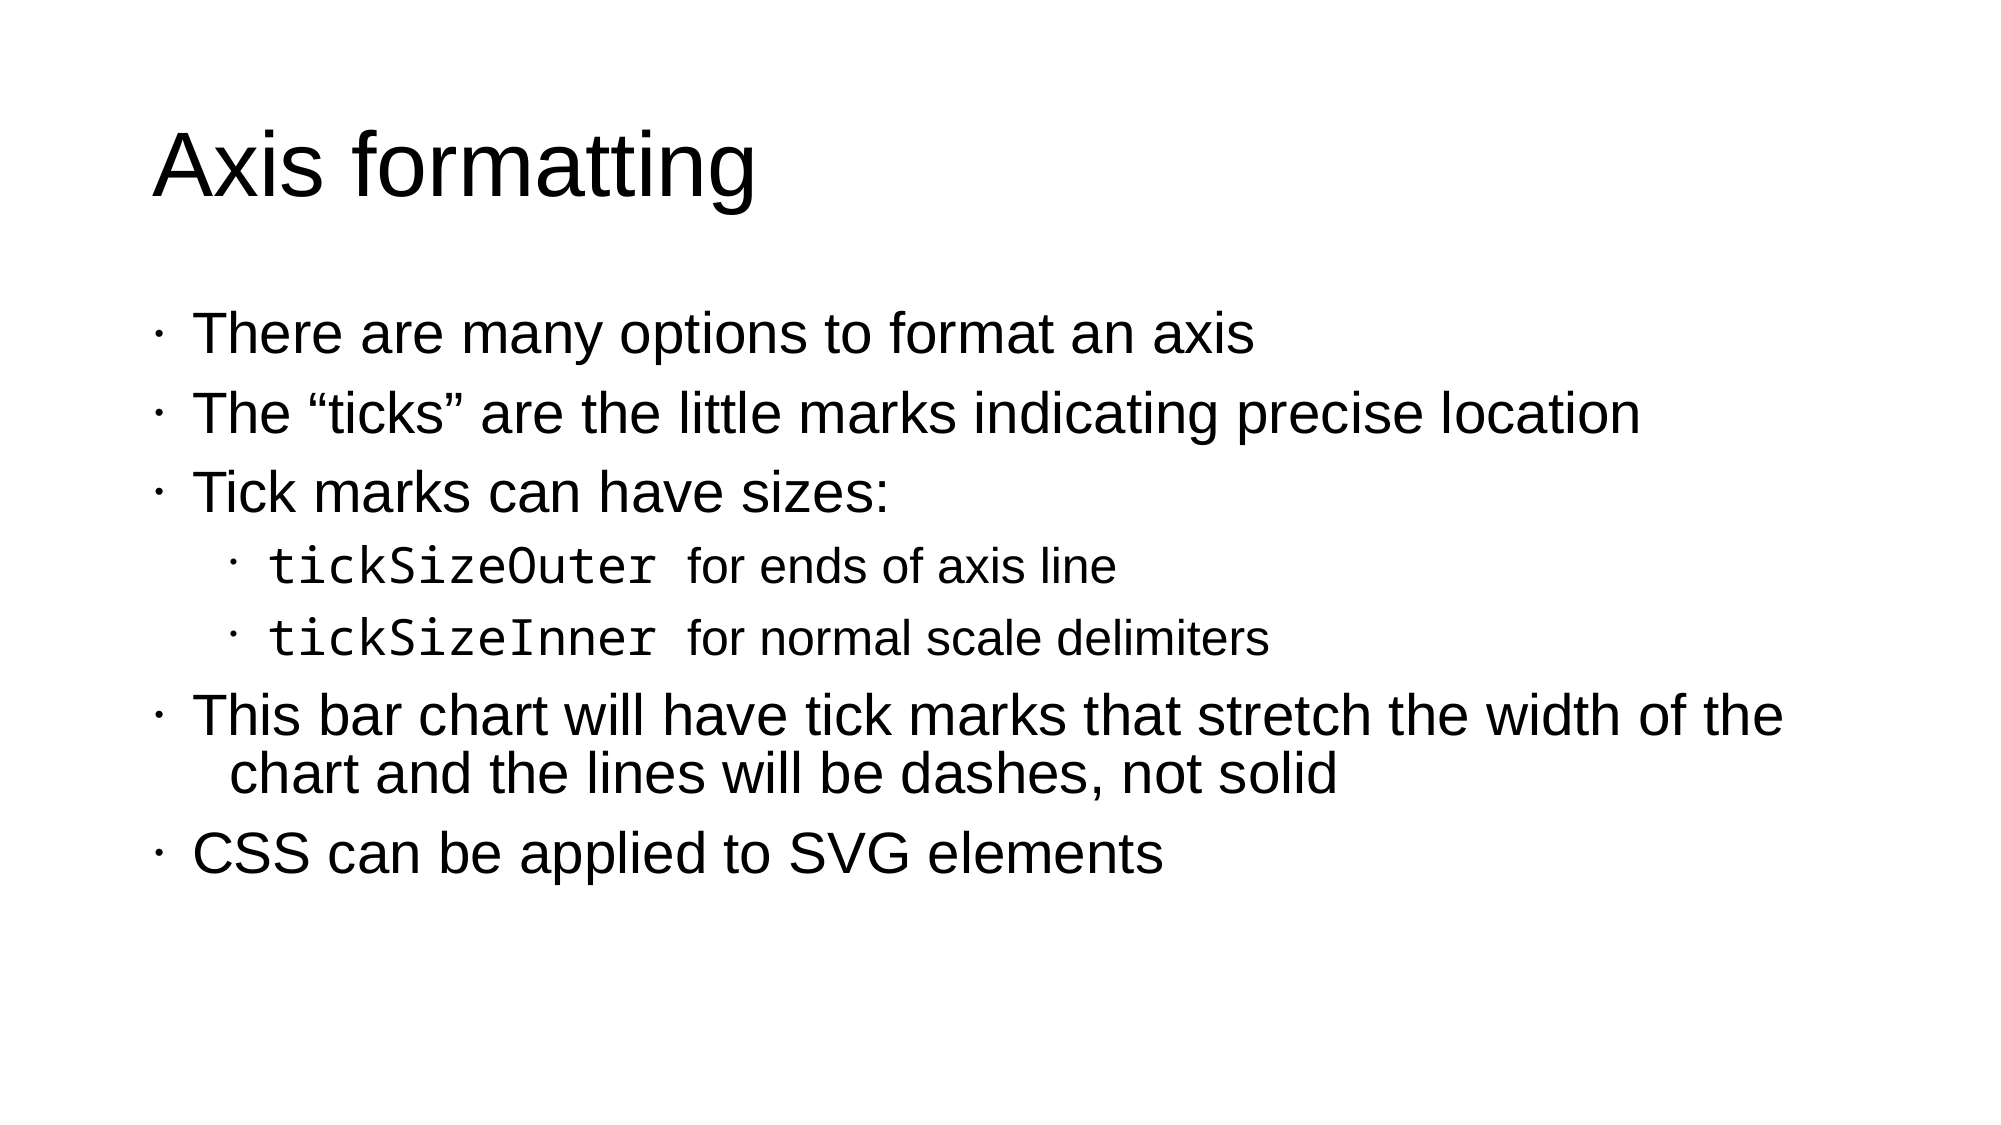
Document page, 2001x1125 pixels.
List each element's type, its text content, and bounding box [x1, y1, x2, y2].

title Axis formatting [137, 59, 1863, 278]
list There are many options to format an axis The “ticks” are the little marks indicating precise location Tick marks can have sizes: tickSizeOuter for ends of axis line tickSizeInner for normal scale delimiters This bar chart will have tick marks that stretch the width of the chart and the lines will be dashes, not solid CSS can be applied to SVG elements [137, 299, 1863, 1014]
